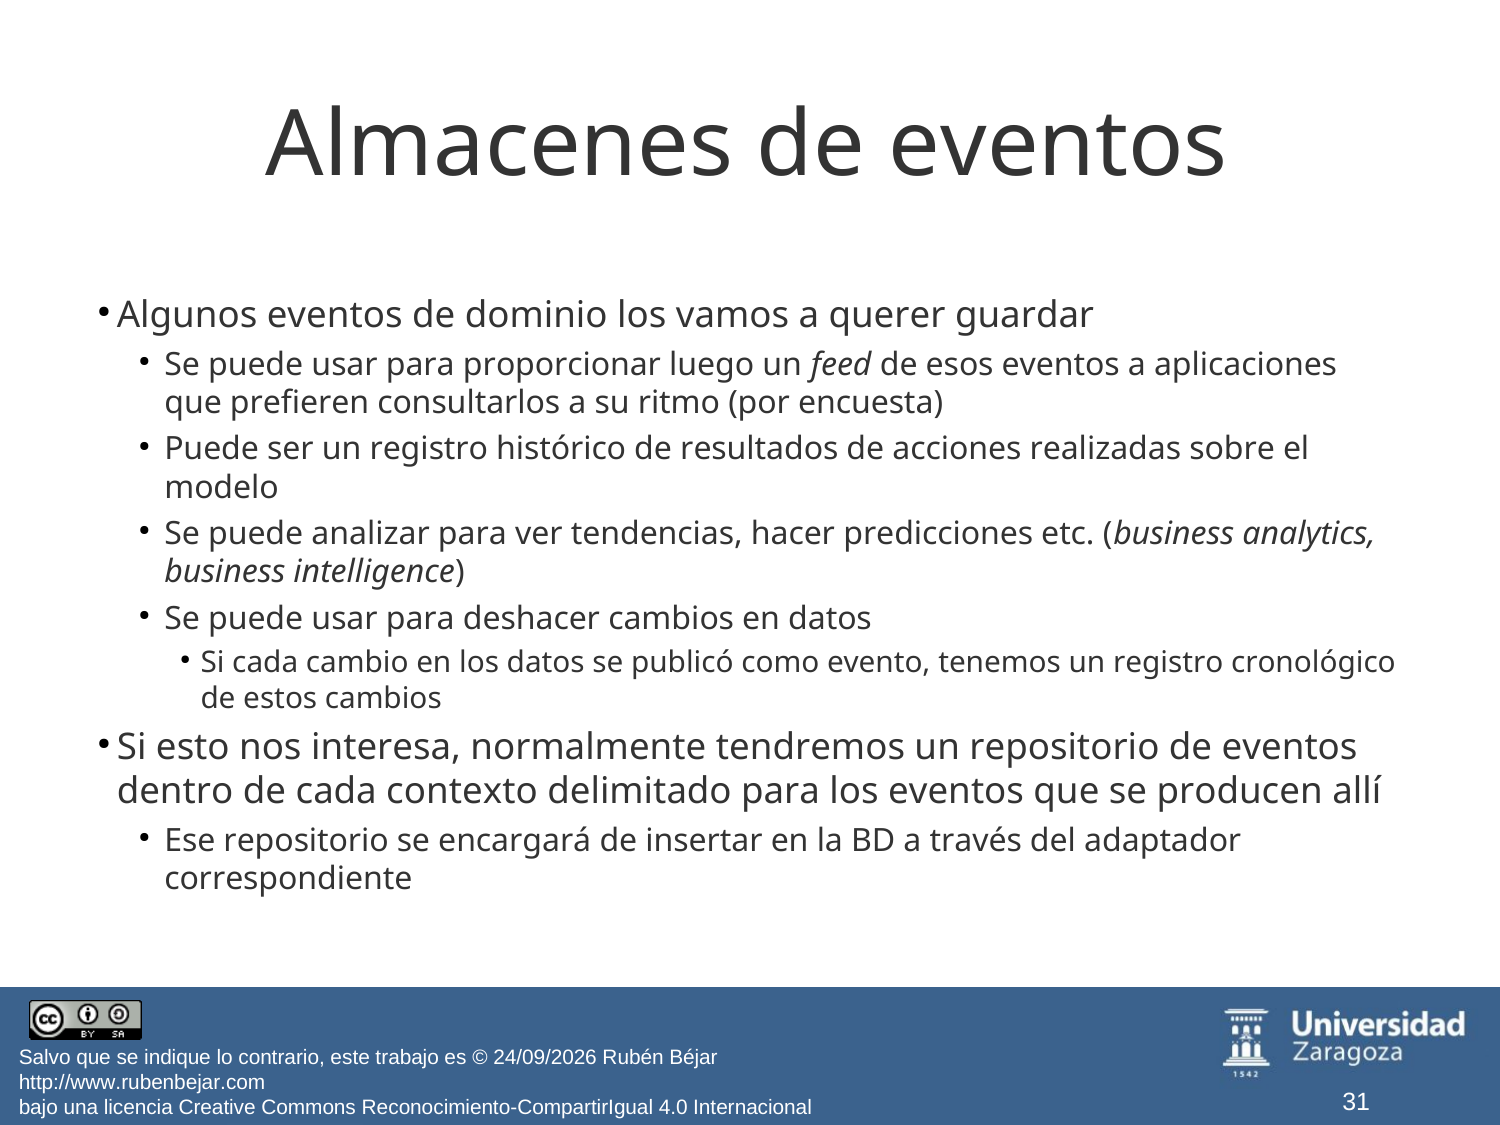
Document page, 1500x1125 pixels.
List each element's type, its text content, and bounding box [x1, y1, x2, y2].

picture [0, 987, 1500, 1125]
list Algunos eventos de dominio los vamos a querer guardar Se puede usar para proporcionar luego un feed de esos eventos a aplicaciones que prefieren consultarlos a su ritmo (por encuesta) Puede ser un registro histórico de resultados de acciones realizadas sobre el modelo Se puede analizar para ver tendencias, hacer predicciones etc. (business analytics, business intelligence) Se puede usar para deshacer cambios en datos Si cada cambio en los datos se publicó como evento, tenemos un registro cronológico de estos cambios Si esto nos interesa, normalmente tendremos un repositorio de eventos dentro de cada contexto delimitado para los eventos que se producen allí Ese repositorio se encargará de insertar en la BD a través del adaptador correspondiente [82, 283, 1418, 957]
title Almacenes de eventos [74, 20, 1420, 257]
